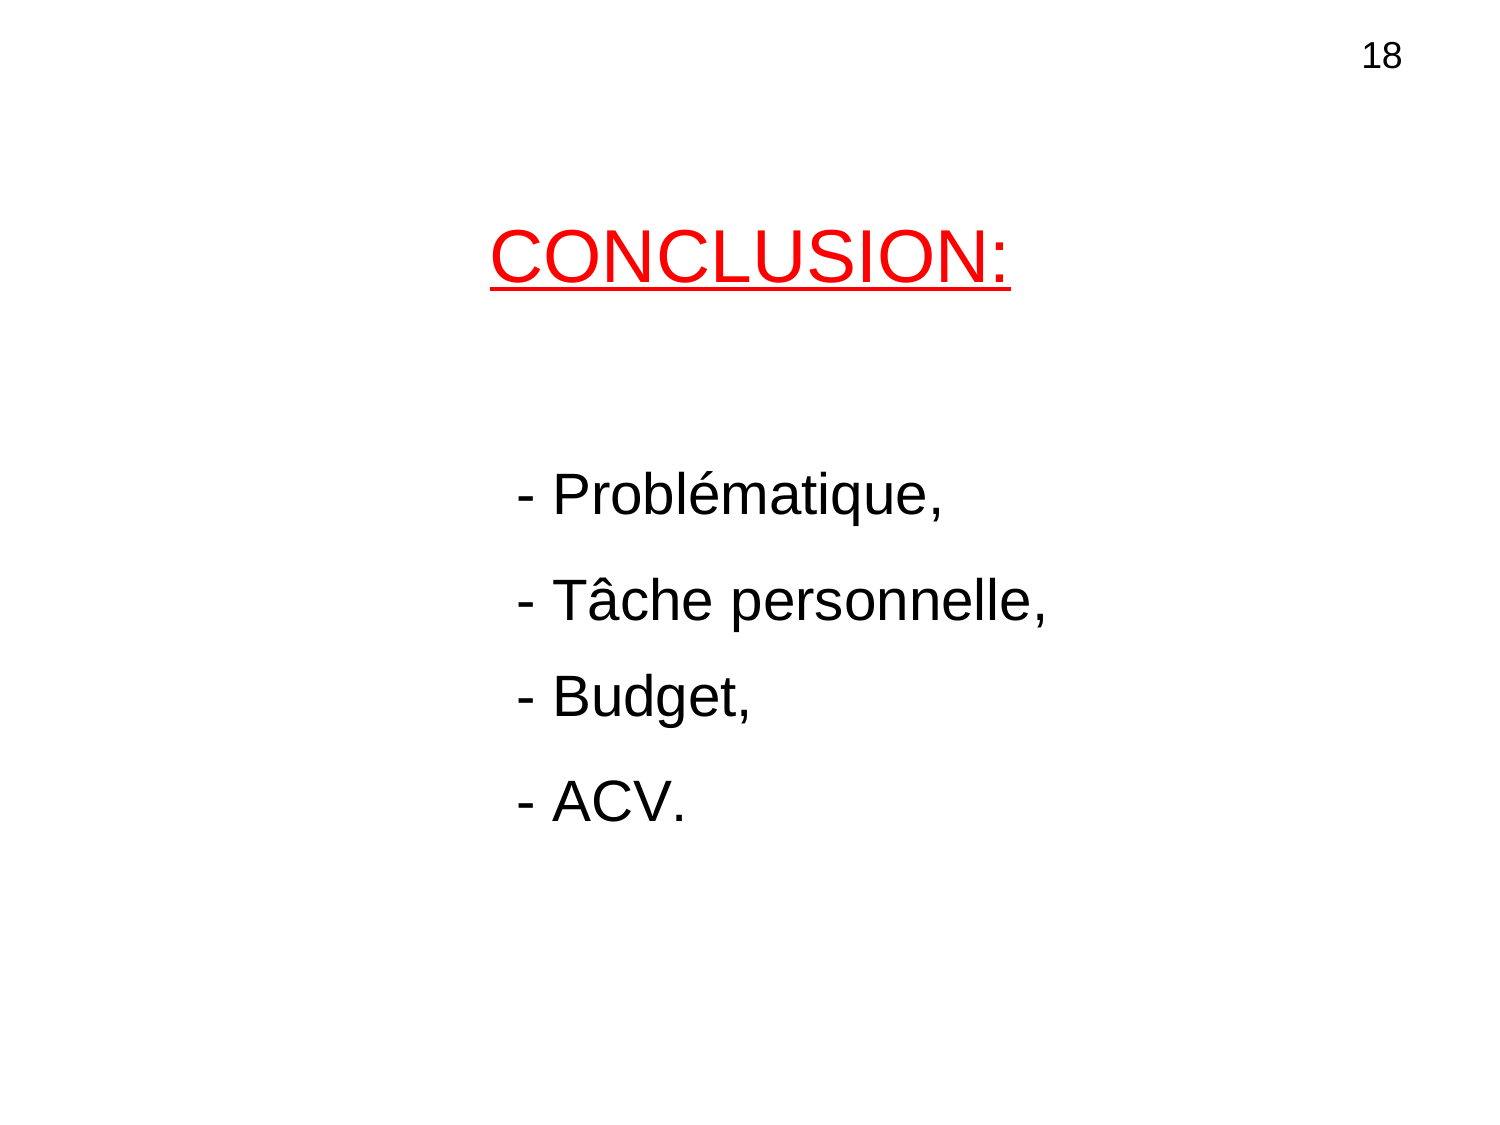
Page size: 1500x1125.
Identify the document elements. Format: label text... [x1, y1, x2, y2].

text_box - Tâche personnelle, [501, 555, 1075, 650]
text_box CONCLUSION: [0, 199, 1500, 306]
text_box - ACV. [501, 755, 727, 841]
text_box - Problématique, [501, 448, 975, 544]
text_box 18 [1346, 23, 1453, 84]
text_box - Budget, [501, 650, 774, 736]
